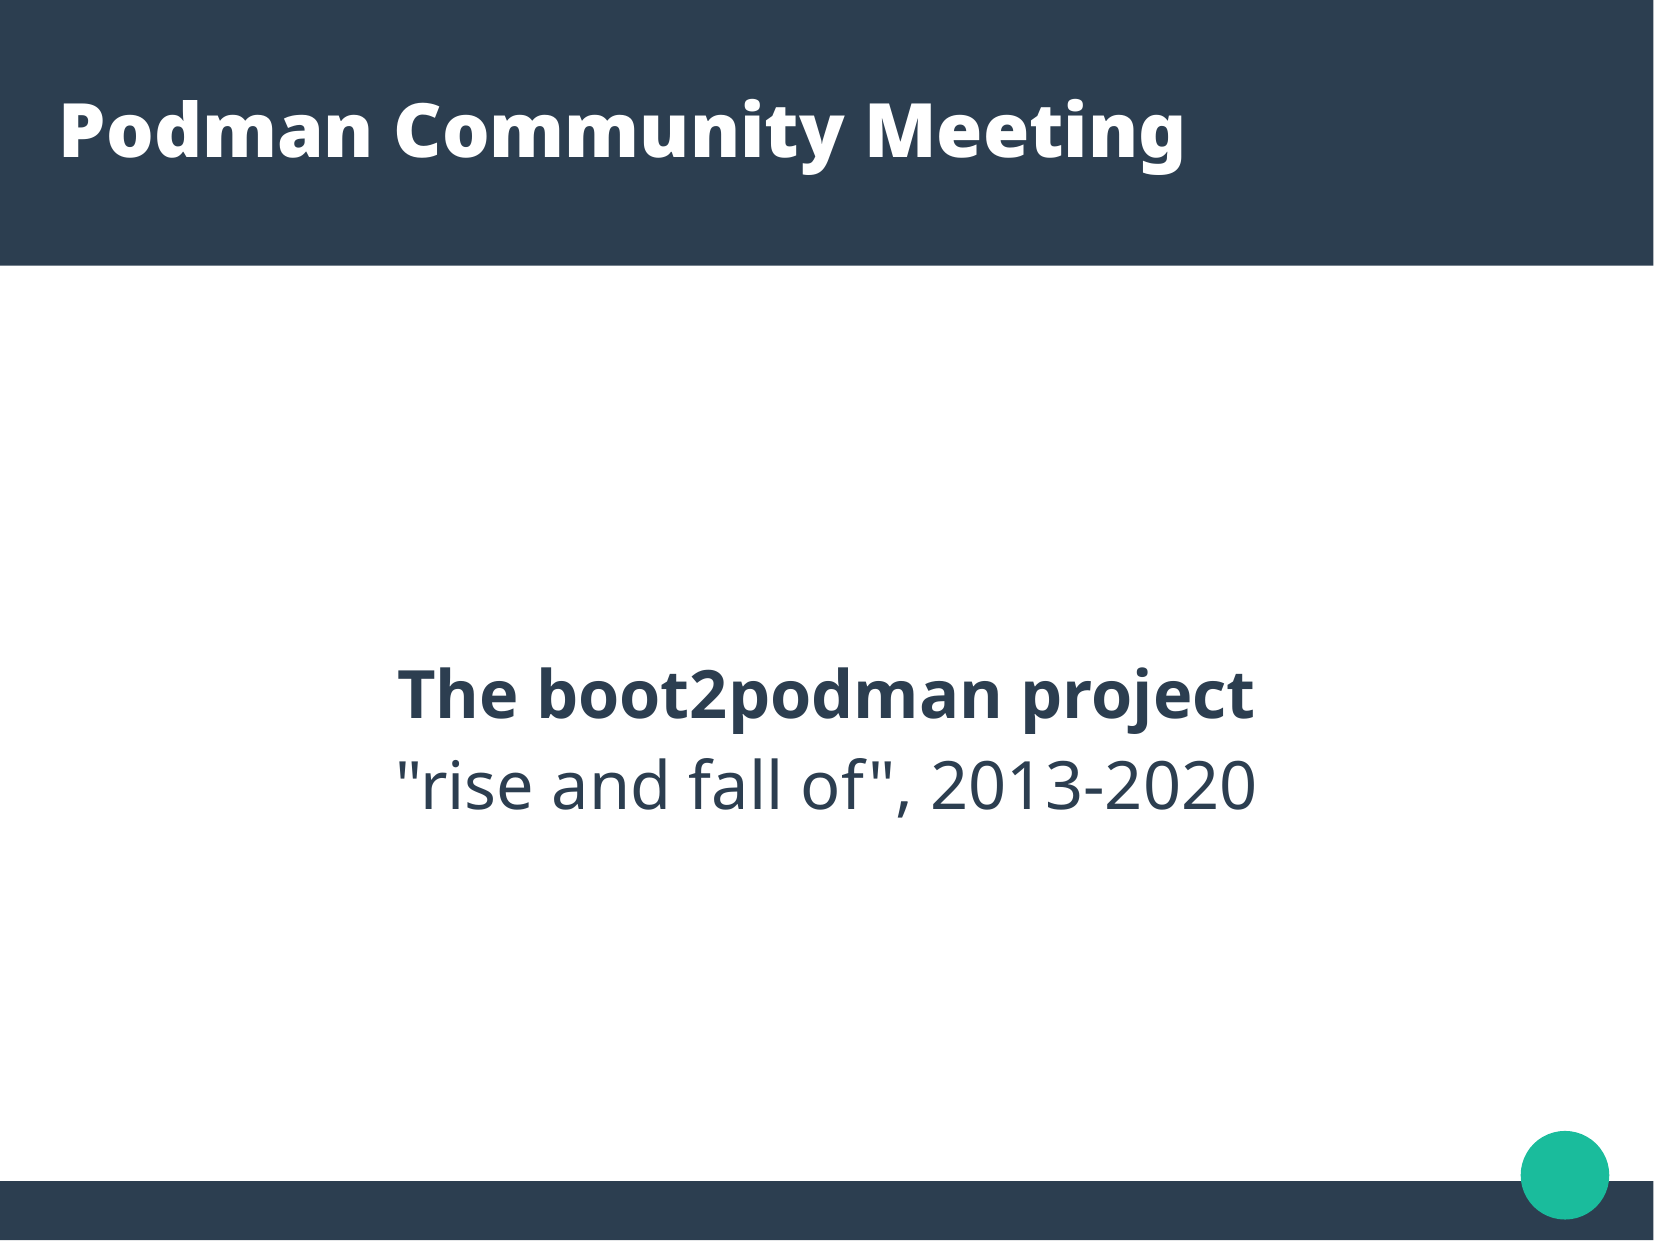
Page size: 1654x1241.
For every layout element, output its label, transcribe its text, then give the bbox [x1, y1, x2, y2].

title Podman Community Meeting [59, 49, 1595, 207]
subtitle The boot2podman project "rise and fall of", 2013-2020 [59, 324, 1595, 1152]
